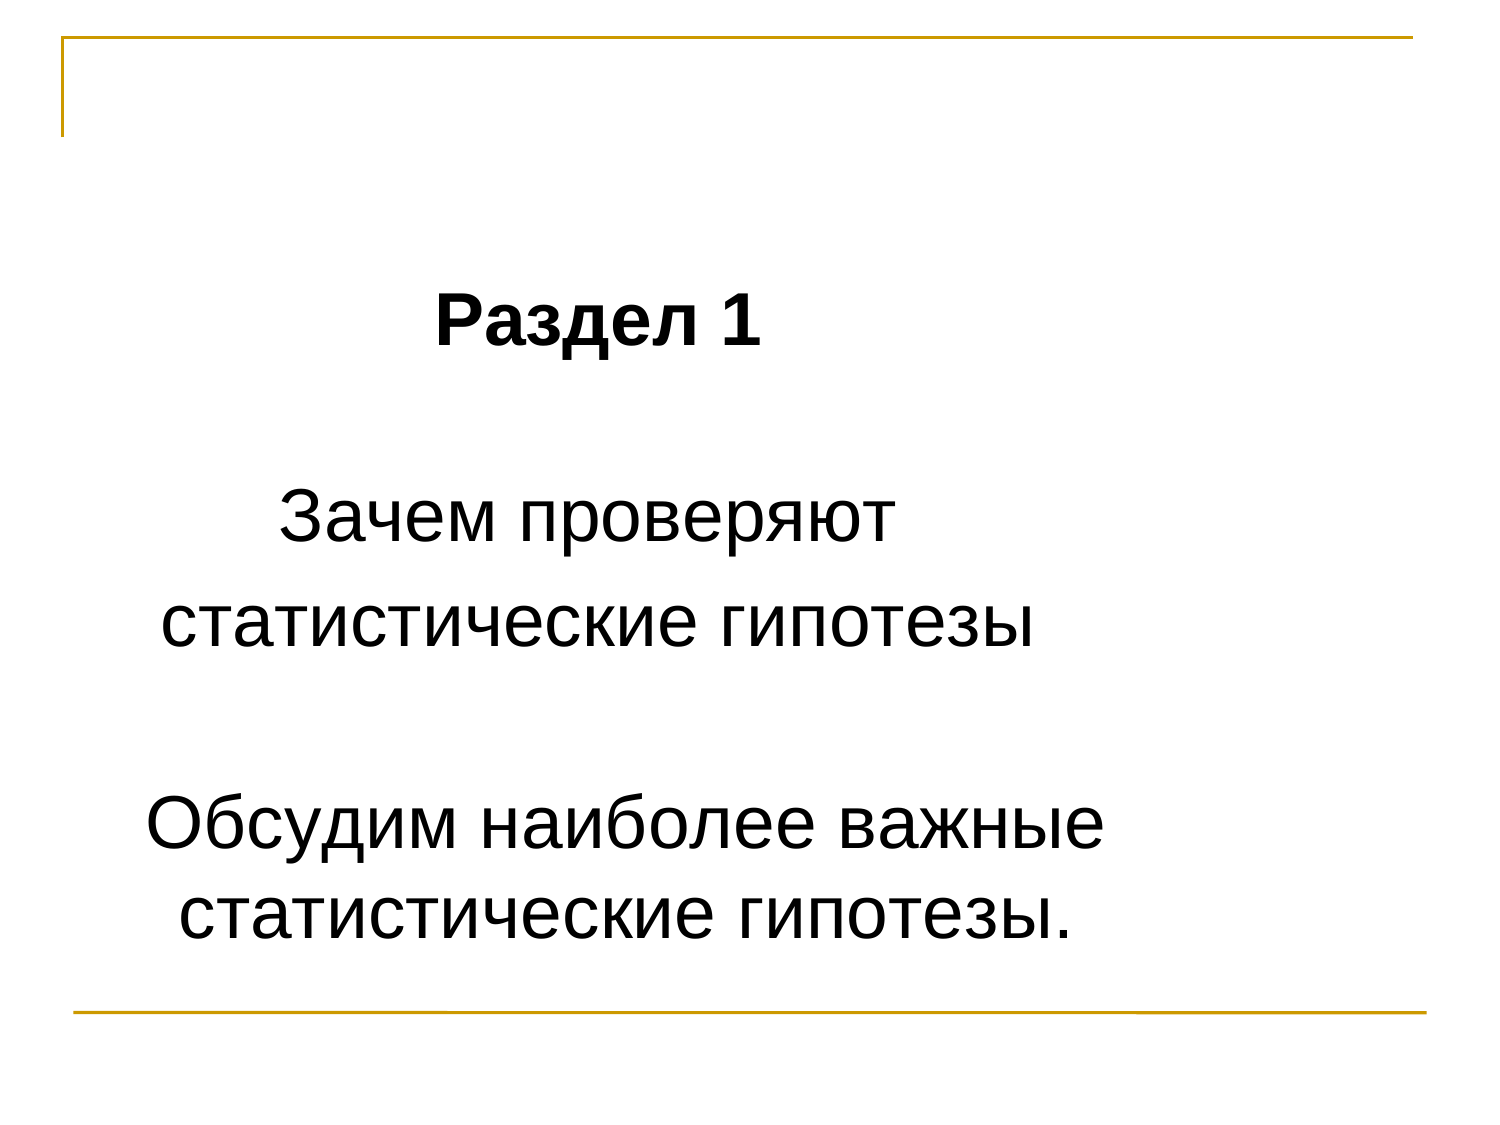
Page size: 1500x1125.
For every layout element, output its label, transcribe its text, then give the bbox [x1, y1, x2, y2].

list Раздел 1 Зачем проверяют статистические гипотезы Обсудим наиболее важные статистические гипотезы. [75, 262, 1425, 1006]
